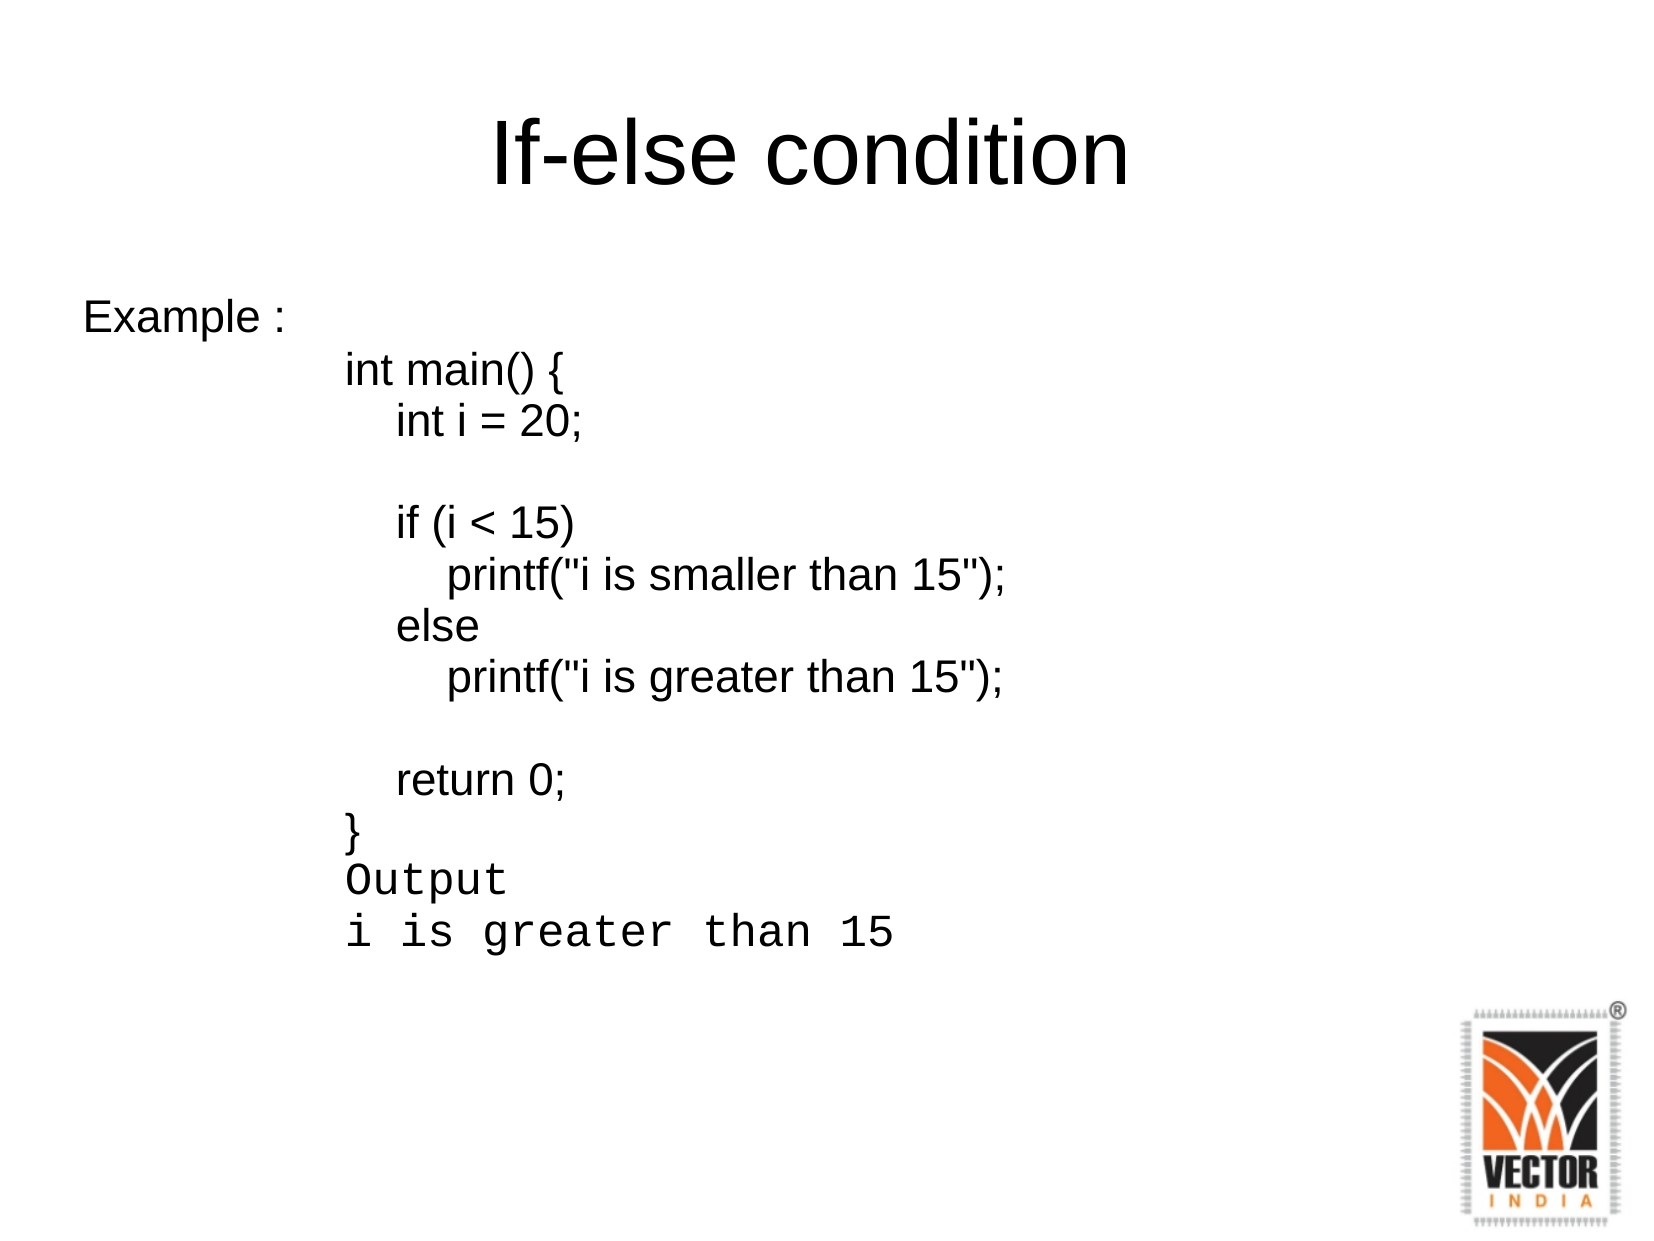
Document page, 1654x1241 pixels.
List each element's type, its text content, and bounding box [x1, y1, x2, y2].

text_box int main() { int i = 20; if (i < 15) printf("i is smaller than 15"); else printf("i is greater than 15"); return 0; } Output i is greater than 15 [330, 285, 1458, 1096]
subtitle Example : [82, 45, 1571, 1241]
picture [1432, 996, 1654, 1237]
